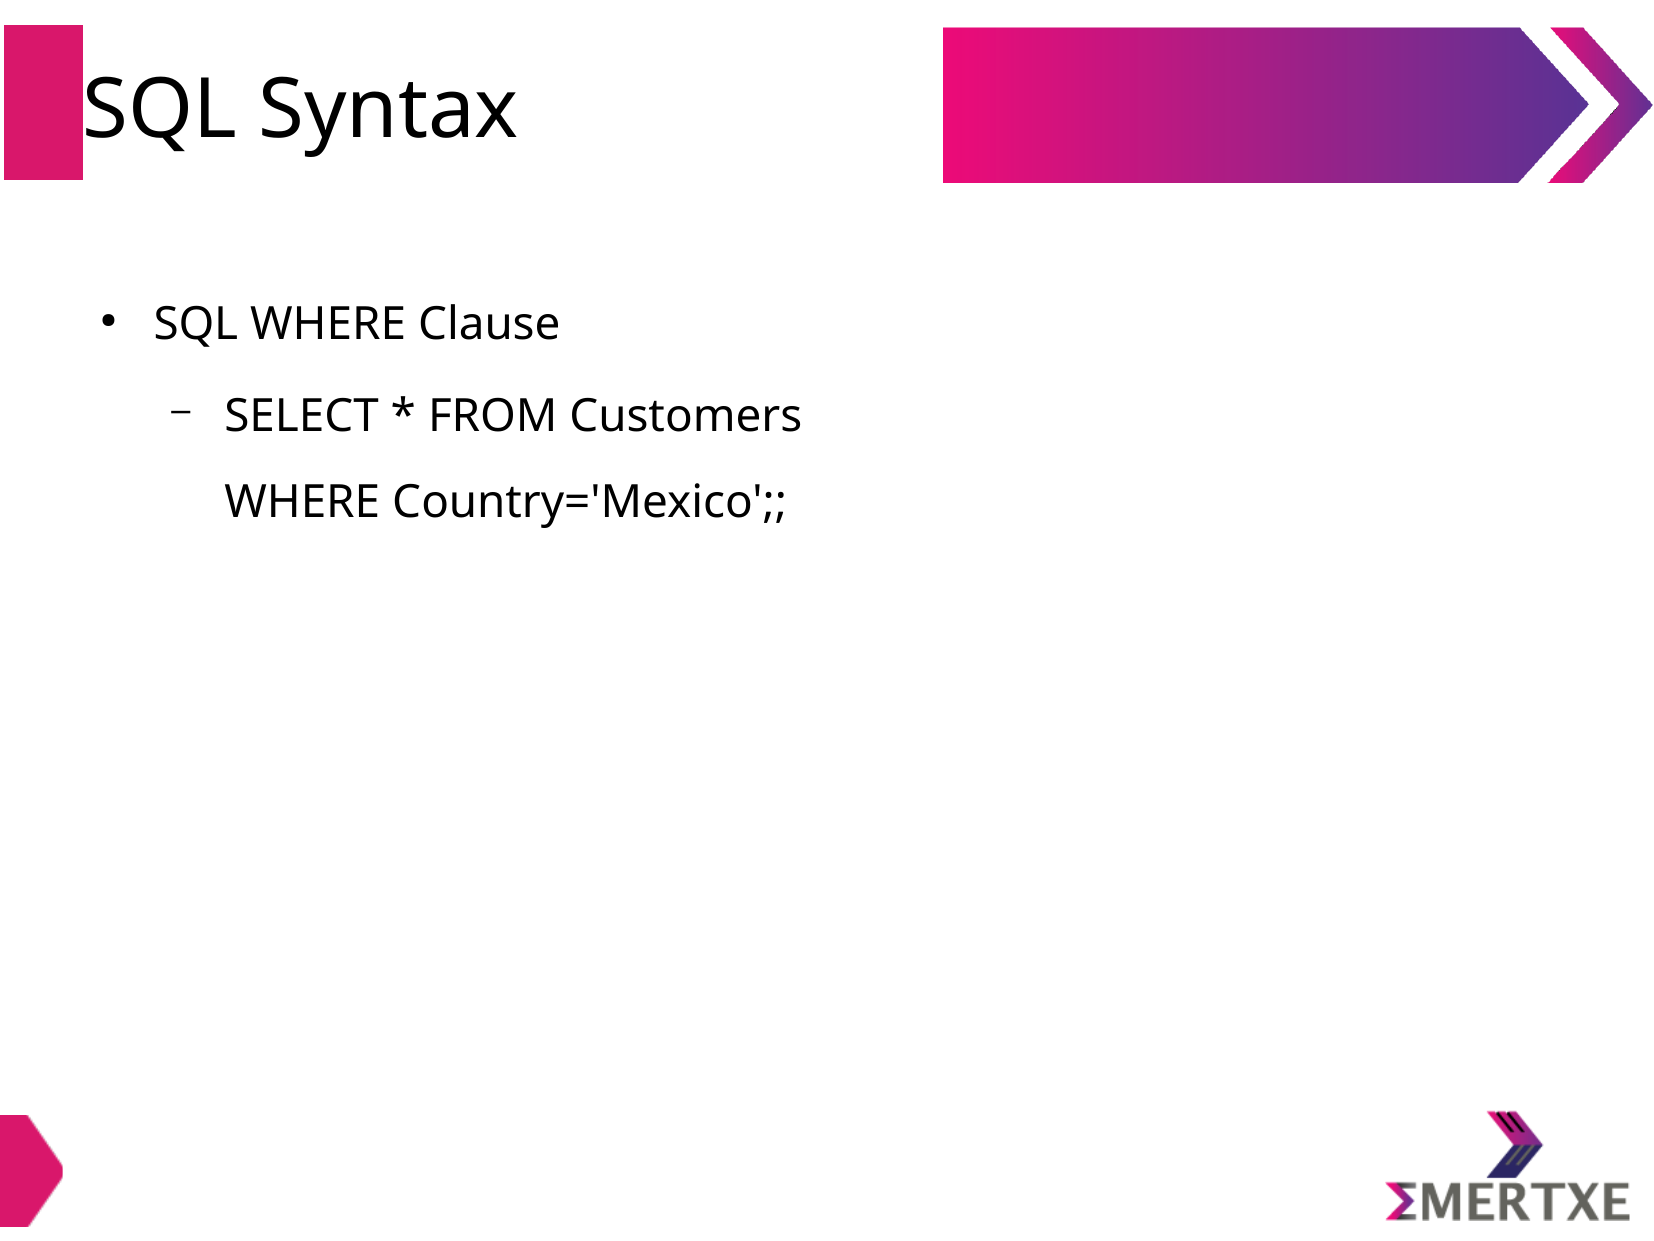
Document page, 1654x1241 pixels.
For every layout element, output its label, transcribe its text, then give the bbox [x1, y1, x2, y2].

title SQL Syntax [82, 2, 1571, 210]
picture [1571, 27, 1653, 183]
list SQL WHERE Clause SELECT * FROM Customers WHERE Country='Mexico';; [82, 290, 1571, 1010]
picture [1385, 1107, 1631, 1221]
